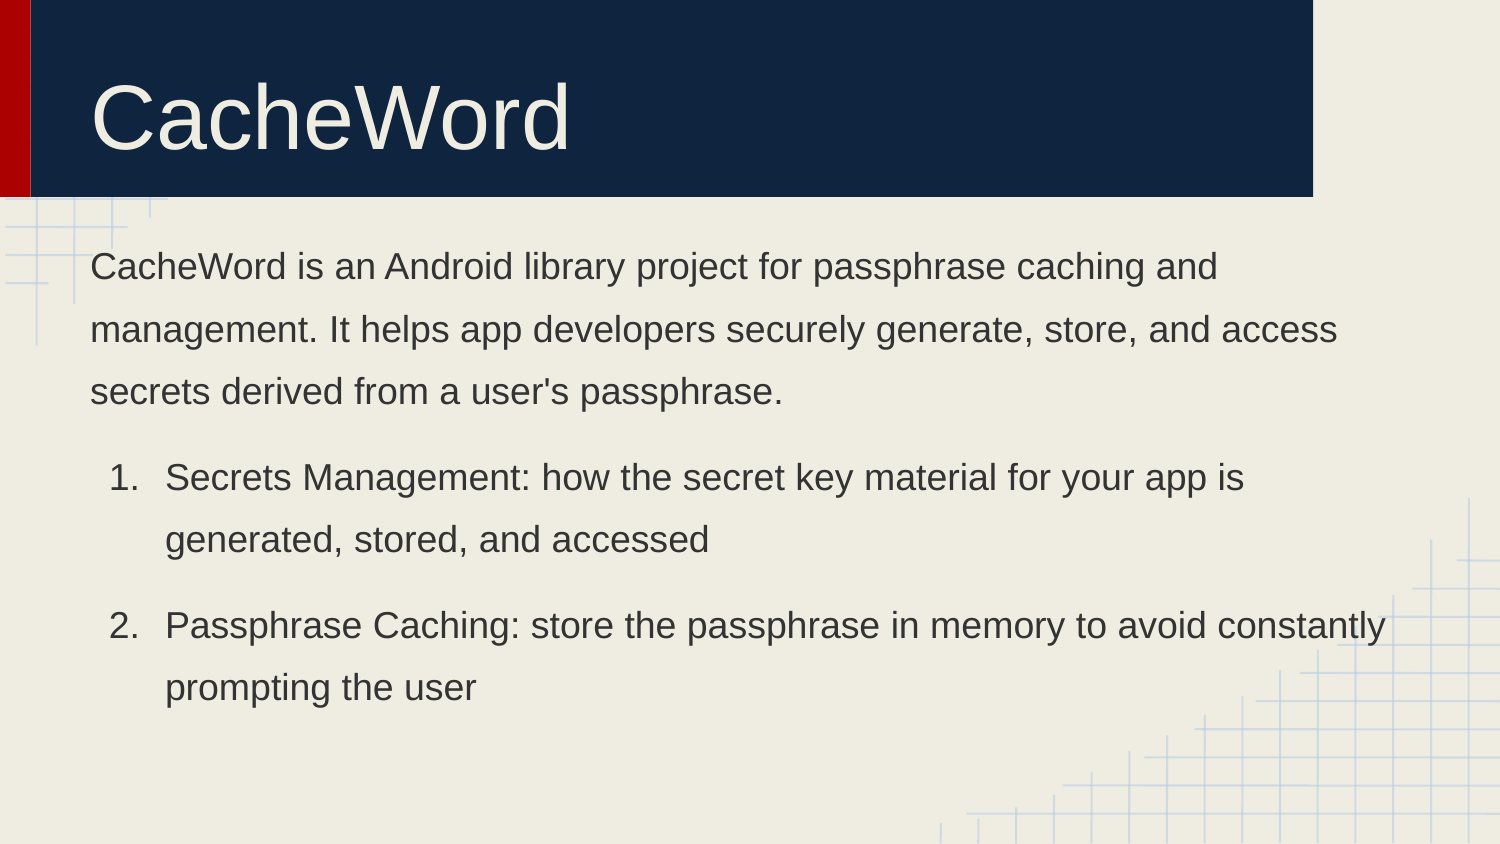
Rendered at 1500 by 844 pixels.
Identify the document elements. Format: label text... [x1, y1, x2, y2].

title CacheWord [75, 16, 1276, 183]
list CacheWord is an Android library project for passphrase caching and management. It helps app developers securely generate, store, and access secrets derived from a user's passphrase. Secrets Management: how the secret key material for your app is generated, stored, and accessed Passphrase Caching: store the passphrase in memory to avoid constantly prompting the user [75, 209, 1425, 806]
